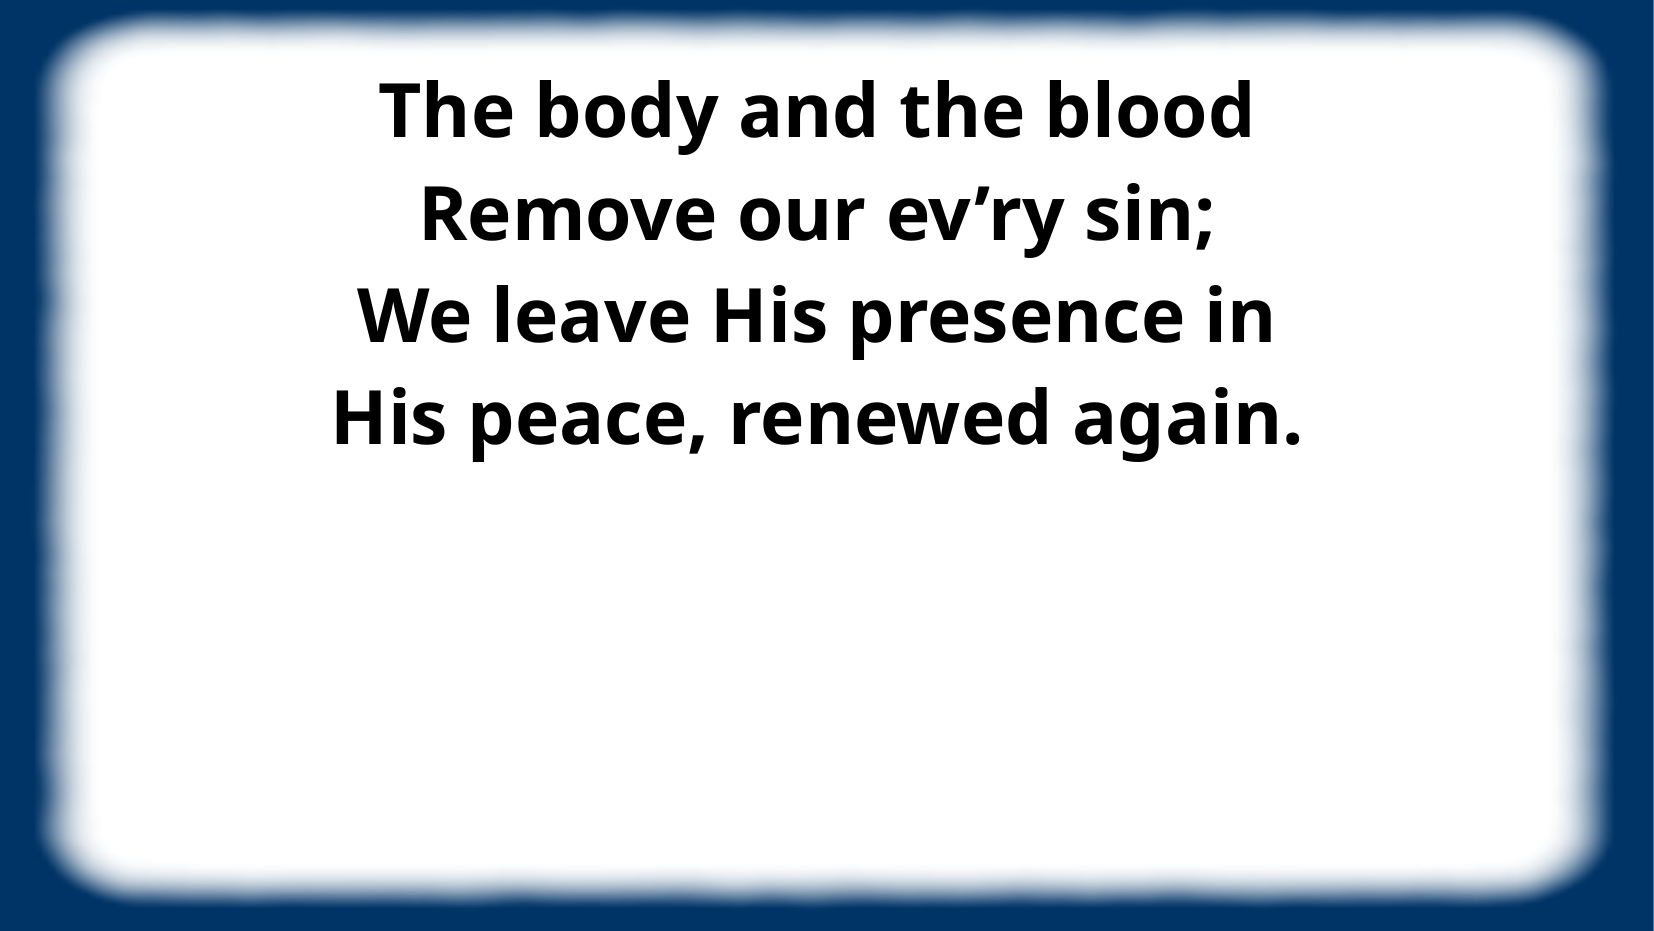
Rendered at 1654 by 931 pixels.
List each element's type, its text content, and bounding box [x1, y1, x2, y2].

picture [0, 0, 1654, 931]
text_box The body and the blood Remove our ev’ry sin; We leave His presence in His peace, renewed again. [90, 50, 1546, 463]
